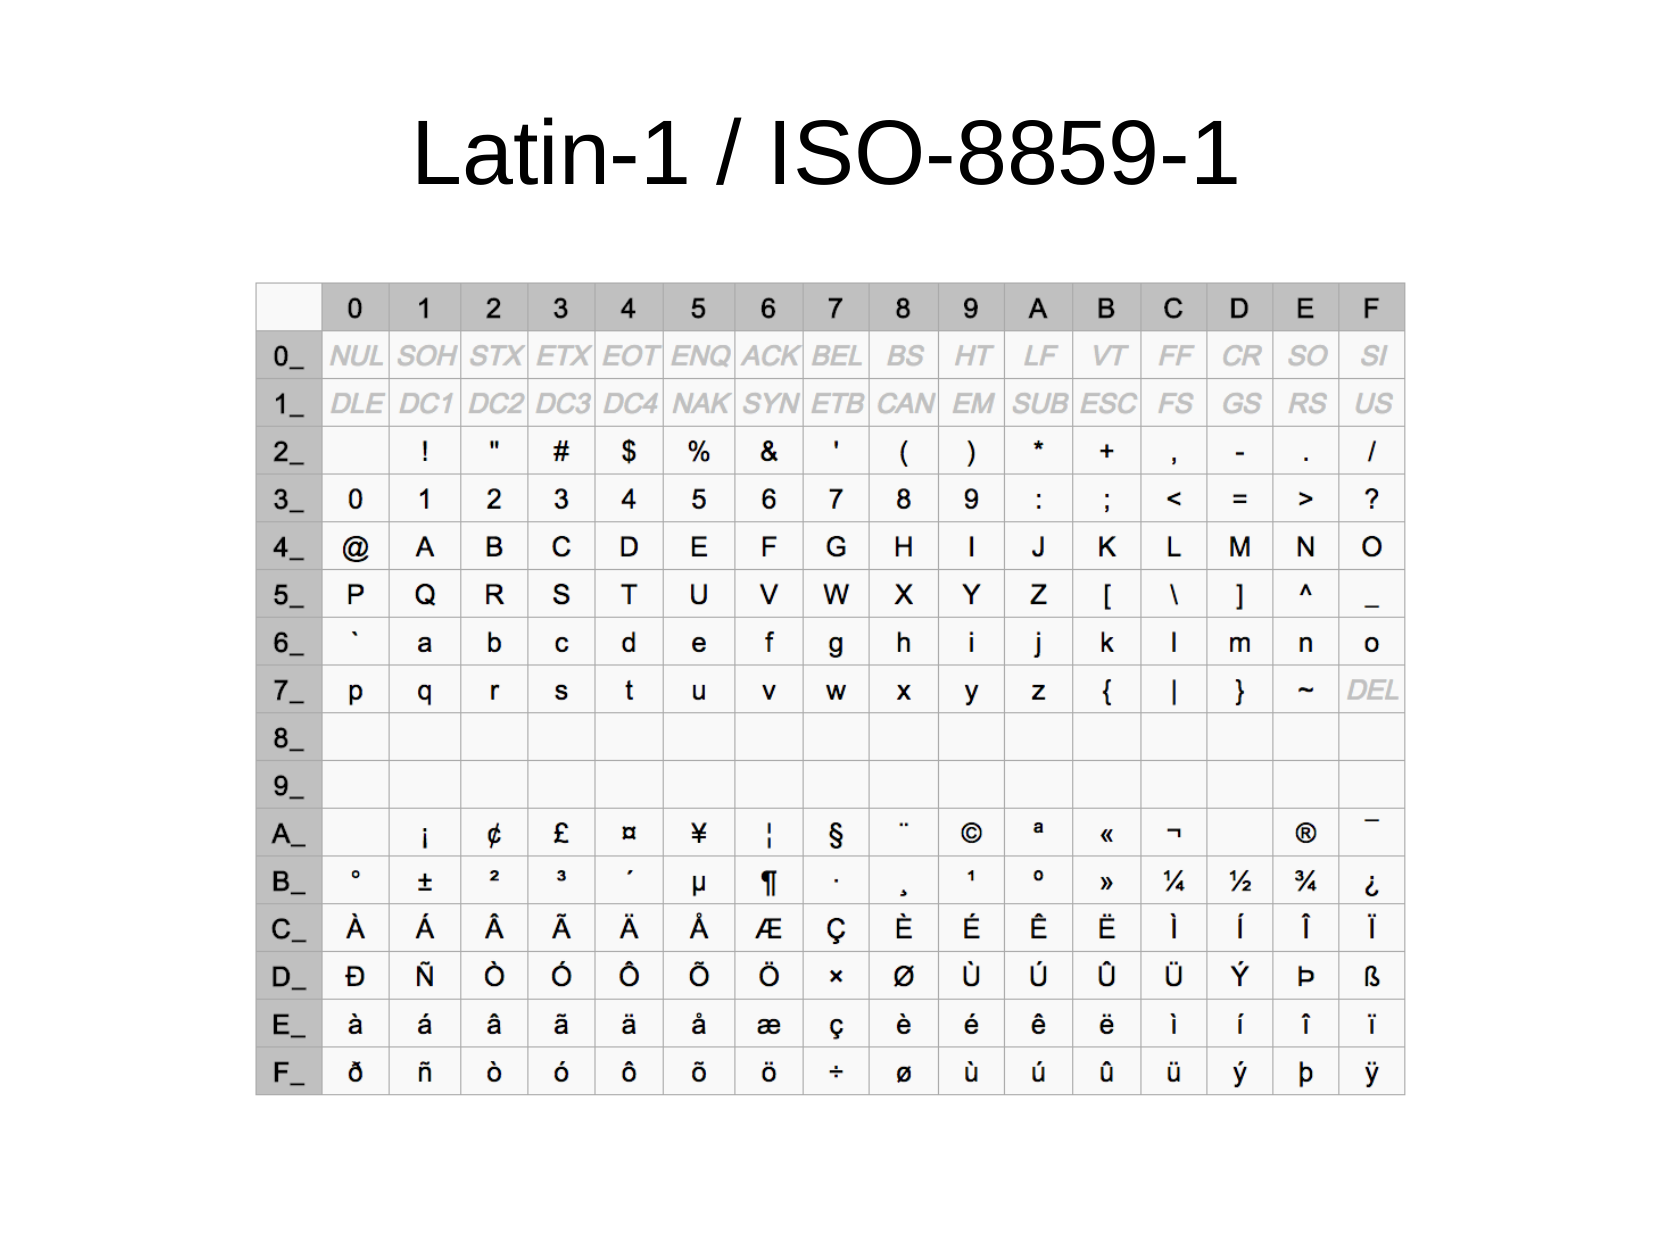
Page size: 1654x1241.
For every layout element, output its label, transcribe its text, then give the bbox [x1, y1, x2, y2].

title Latin-1 / ISO-8859-1 [82, 49, 1571, 257]
picture [251, 278, 1410, 1101]
